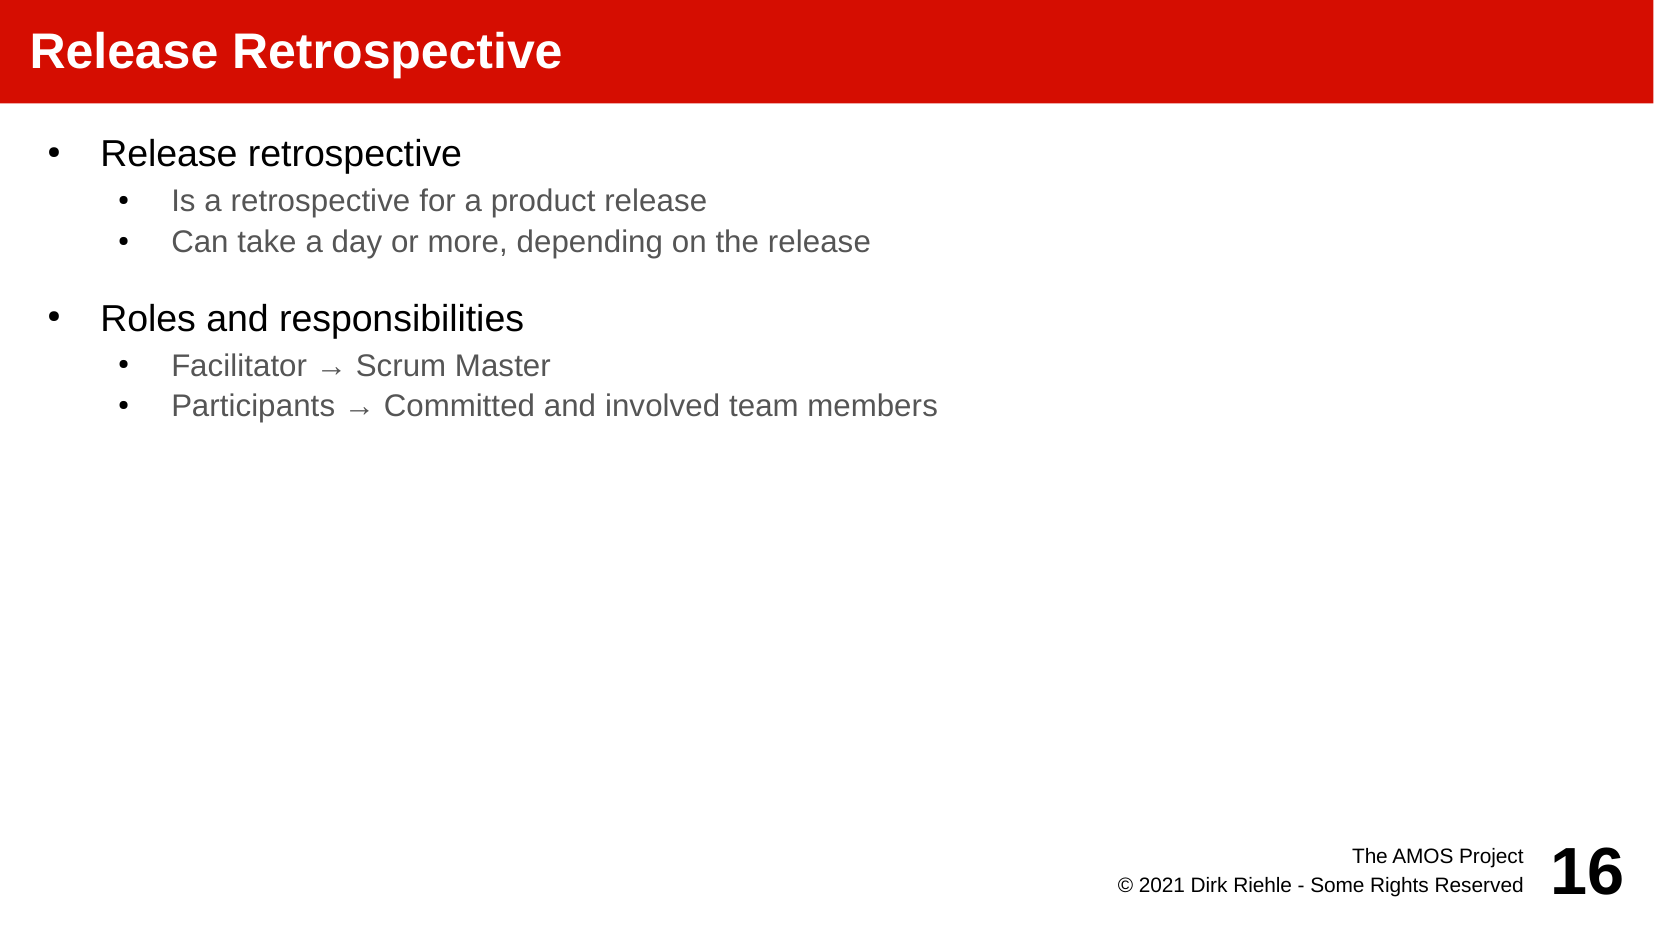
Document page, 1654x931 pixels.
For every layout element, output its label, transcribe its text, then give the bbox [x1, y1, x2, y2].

list Release retrospective Is a retrospective for a product release Can take a day or more, depending on the release Roles and responsibilities Facilitator → Scrum Master Participants → Committed and involved team members [29, 132, 1625, 813]
title Release Retrospective [0, 0, 1654, 104]
